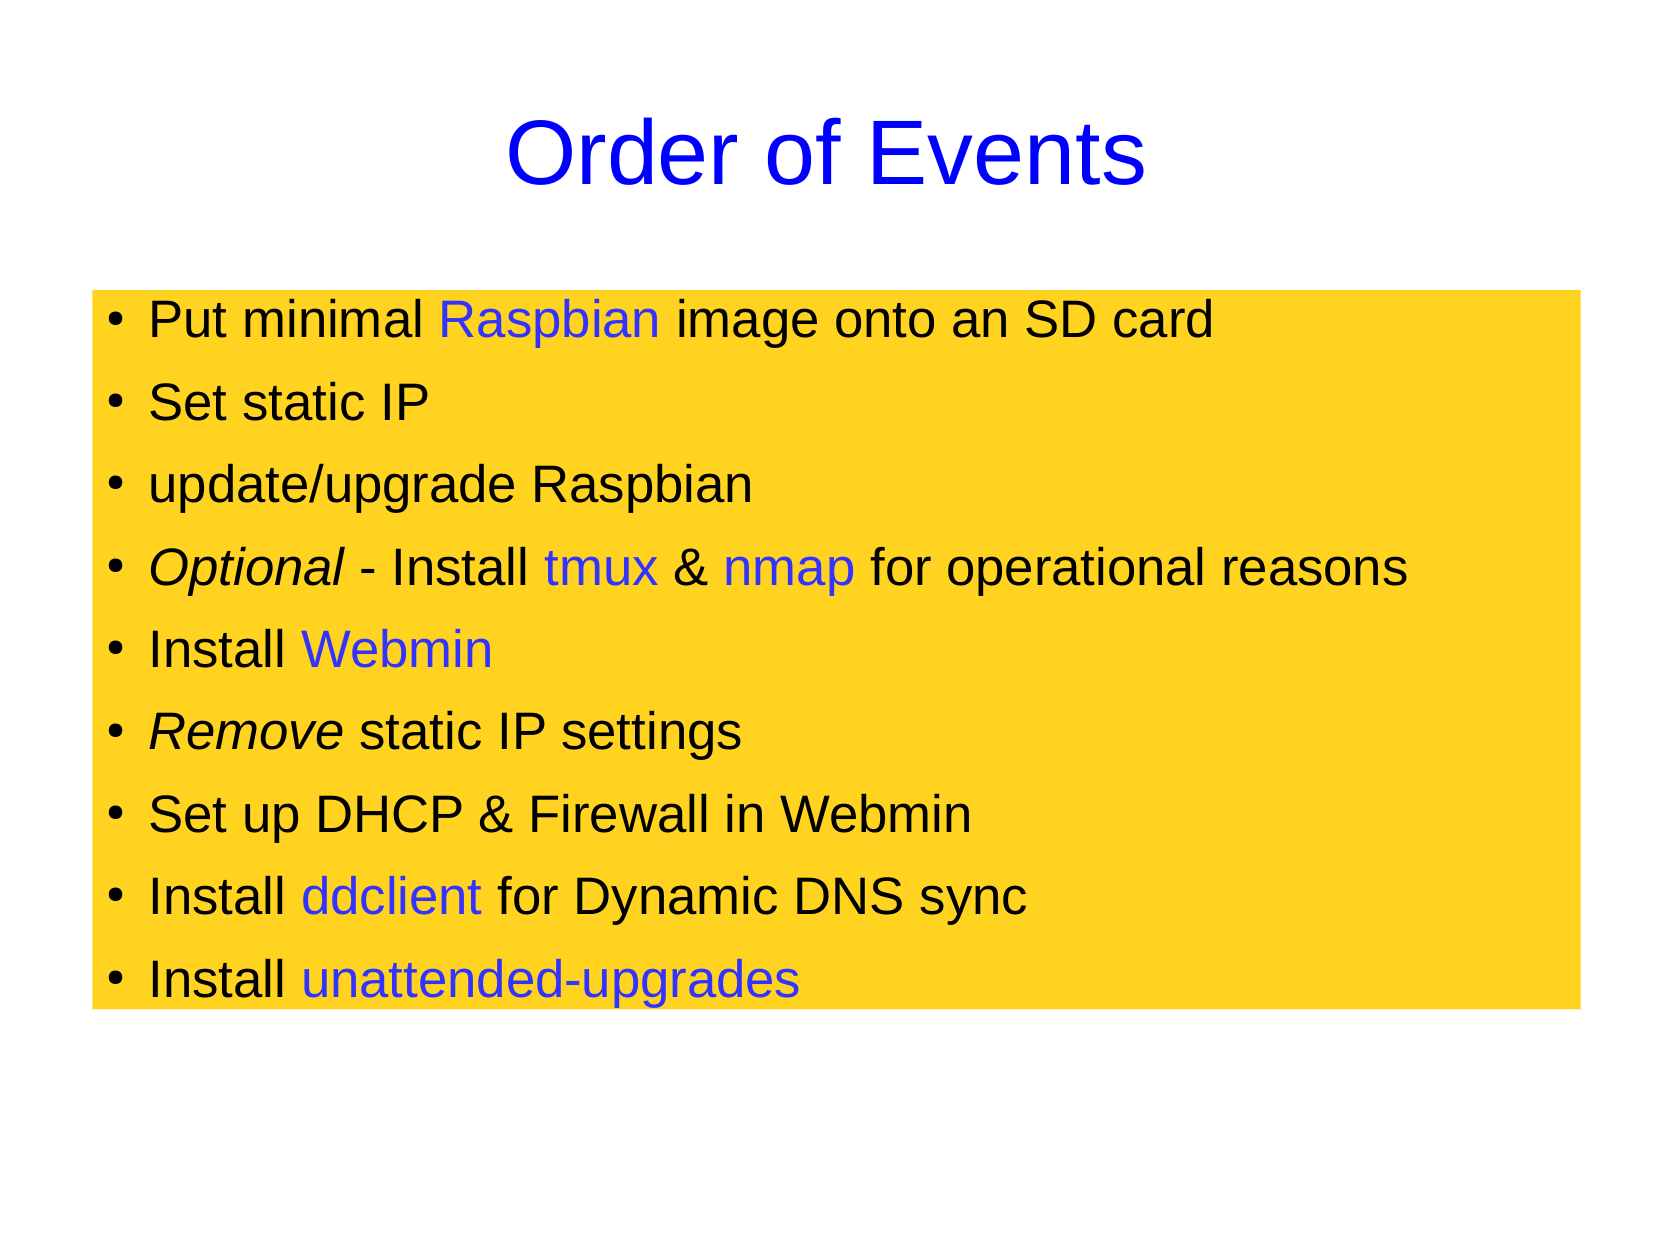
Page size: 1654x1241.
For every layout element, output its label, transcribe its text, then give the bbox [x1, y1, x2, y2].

list Put minimal Raspbian image onto an SD card Set static IP update/upgrade Raspbian Optional - Install tmux & nmap for operational reasons Install Webmin Remove static IP settings Set up DHCP & Firewall in Webmin Install ddclient for Dynamic DNS sync Install unattended-upgrades [92, 290, 1581, 1010]
title Order of Events [82, 49, 1571, 257]
